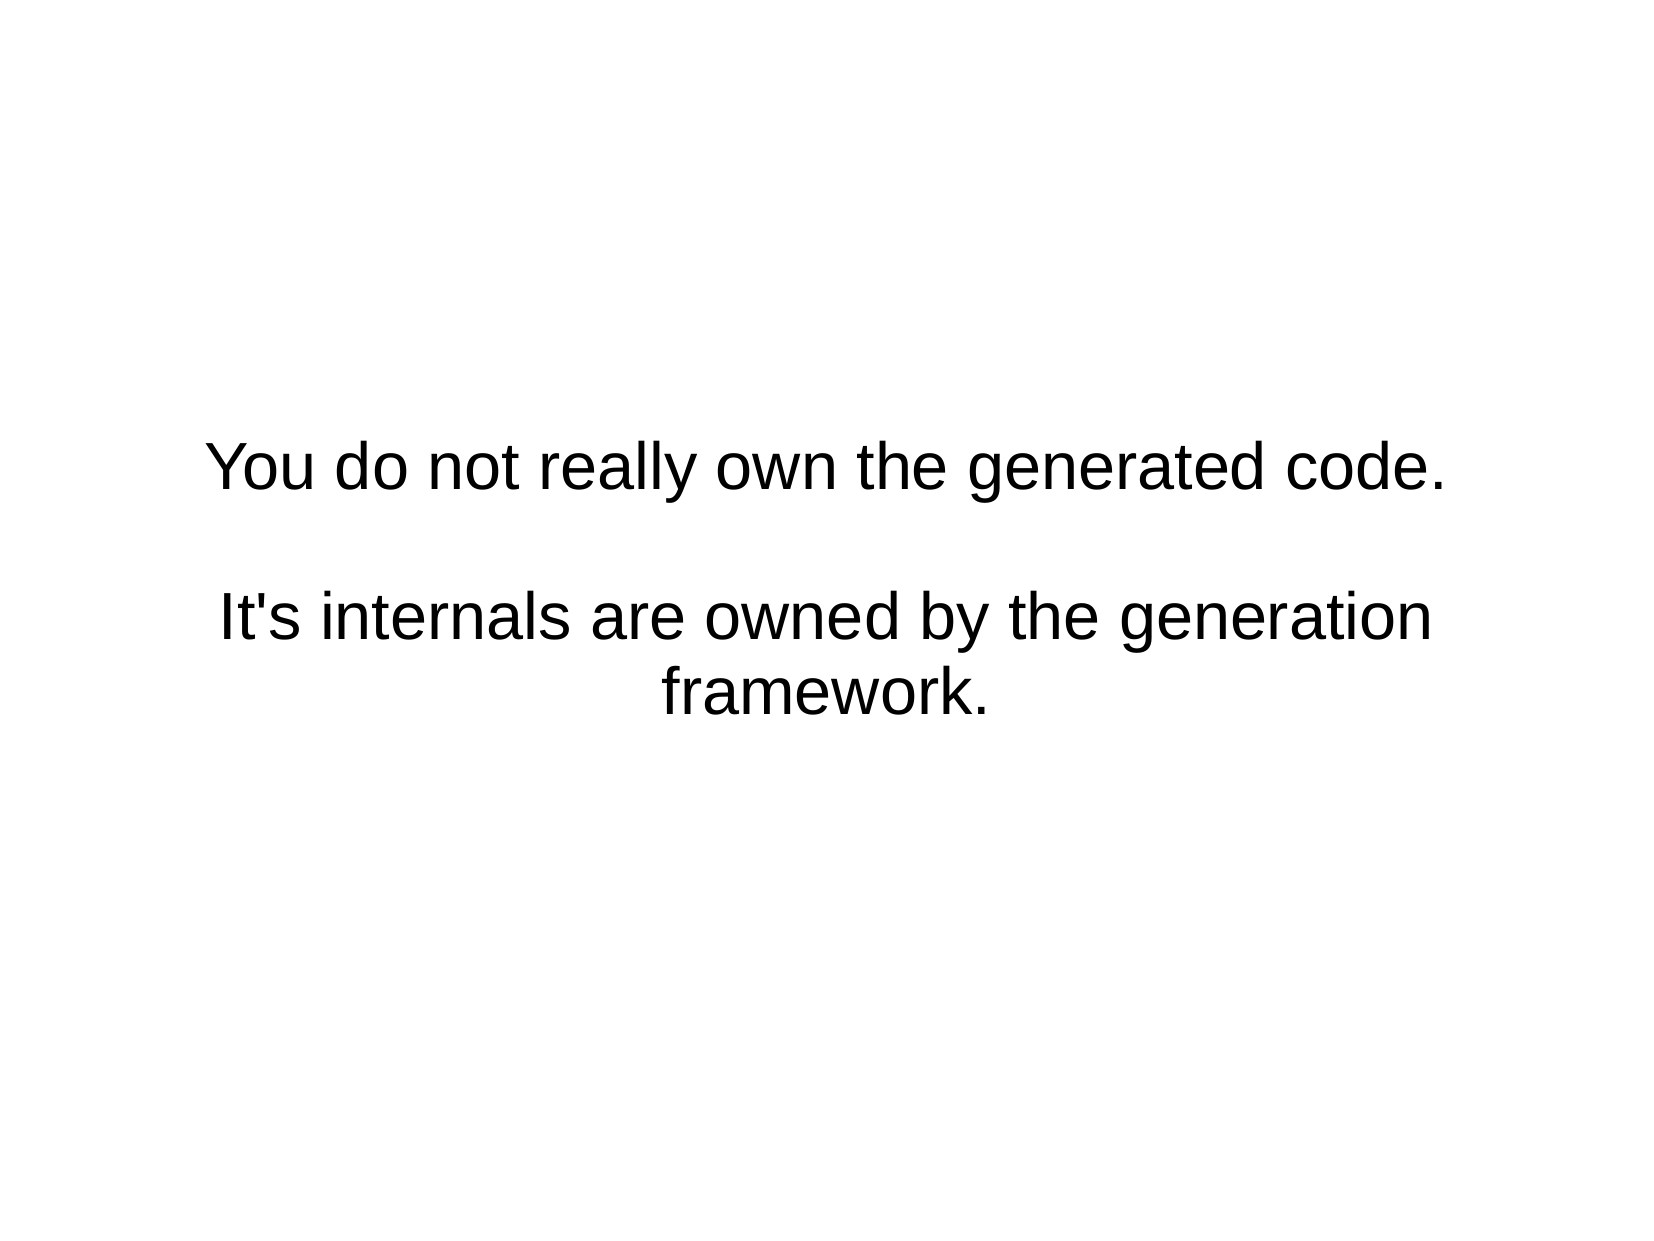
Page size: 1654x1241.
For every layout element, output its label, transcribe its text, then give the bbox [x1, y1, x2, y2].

subtitle You do not really own the generated code. It's internals are owned by the generation framework. [82, 49, 1571, 1109]
